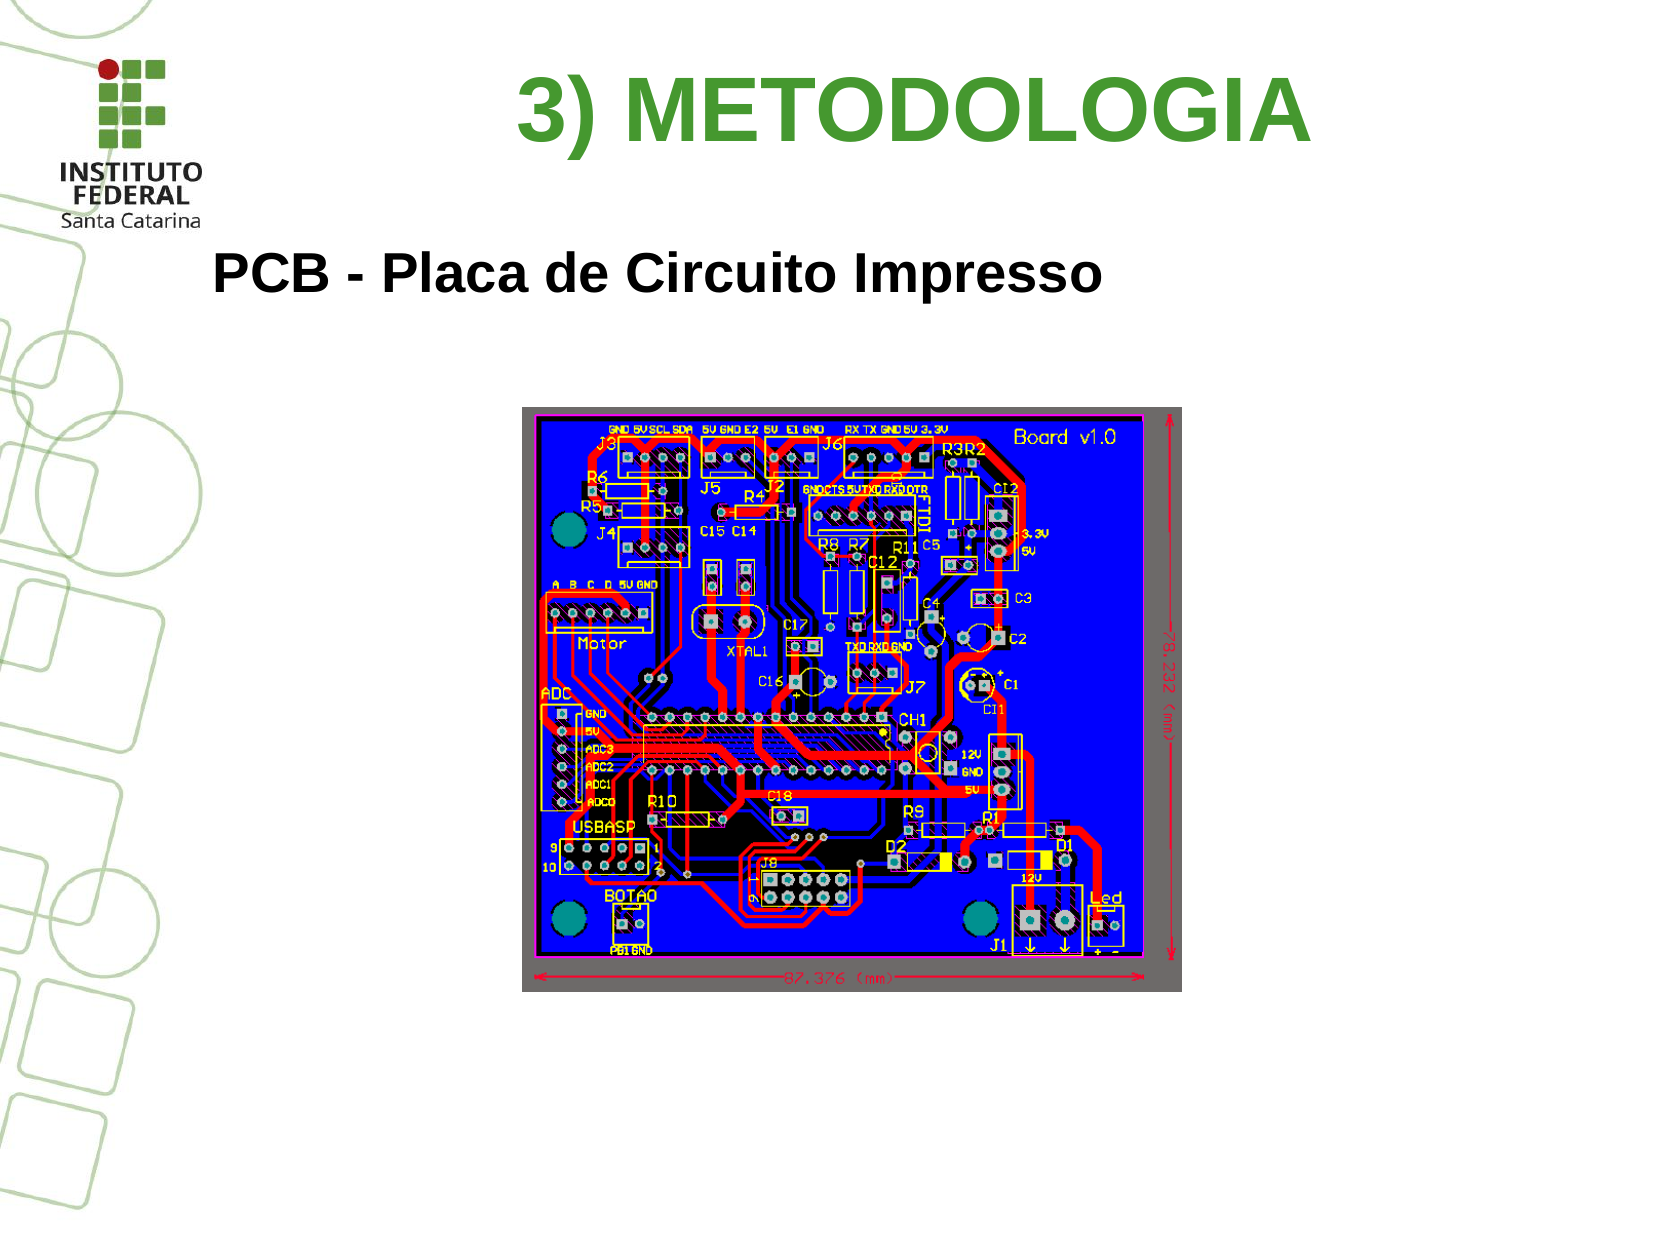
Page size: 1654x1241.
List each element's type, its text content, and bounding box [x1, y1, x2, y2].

list PCB - Placa de Circuito Impresso [212, 186, 1460, 1183]
title 3) METODOLOGIA [259, 1, 1571, 209]
picture [0, 0, 1654, 1241]
